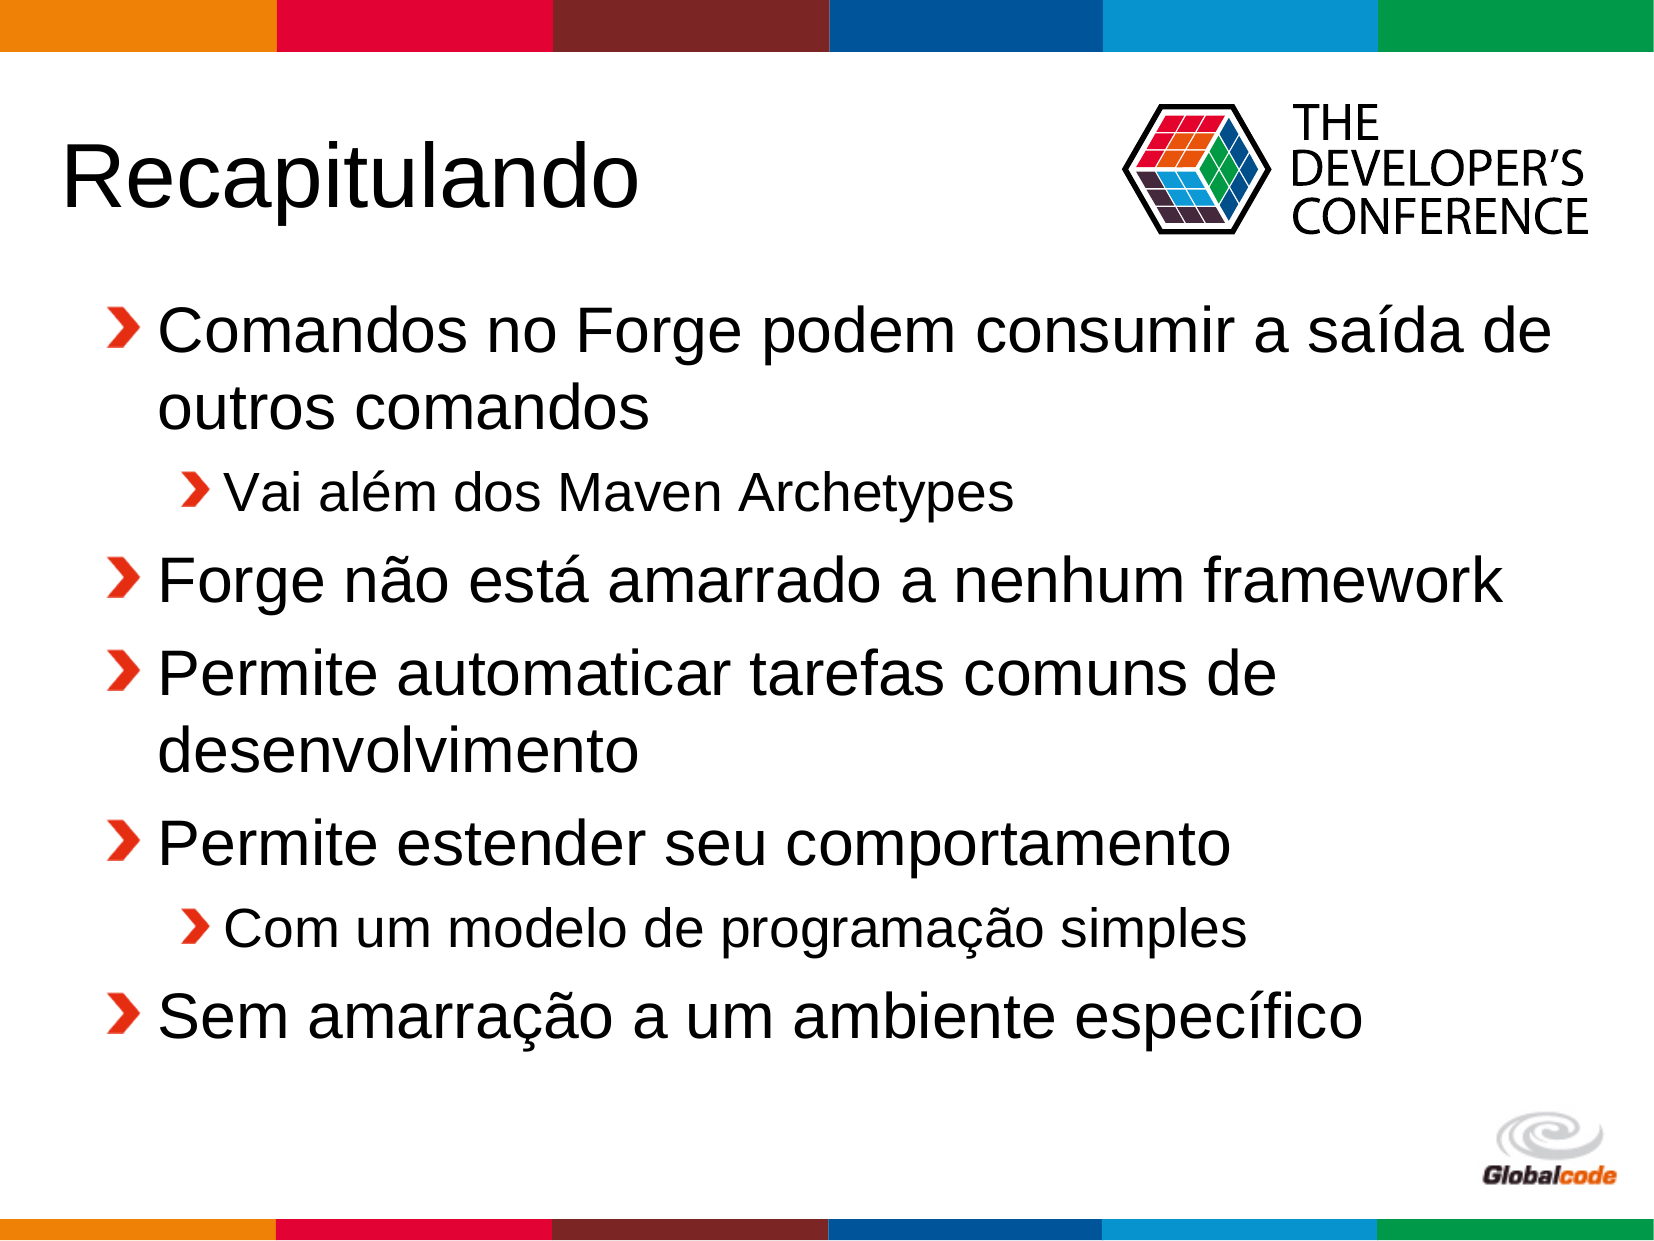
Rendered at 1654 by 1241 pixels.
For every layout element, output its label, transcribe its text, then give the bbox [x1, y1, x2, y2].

title Recapitulando [45, 87, 1075, 256]
list Comandos no Forge podem consumir a saída de outros comandos Vai além dos Maven Archetypes Forge não está amarrado a nenhum framework Permite automaticar tarefas comuns de desenvolvimento Permite estender seu comportamento Com um modelo de programação simples Sem amarração a um ambiente específico [86, 280, 1576, 1074]
picture [1464, 1062, 1638, 1219]
